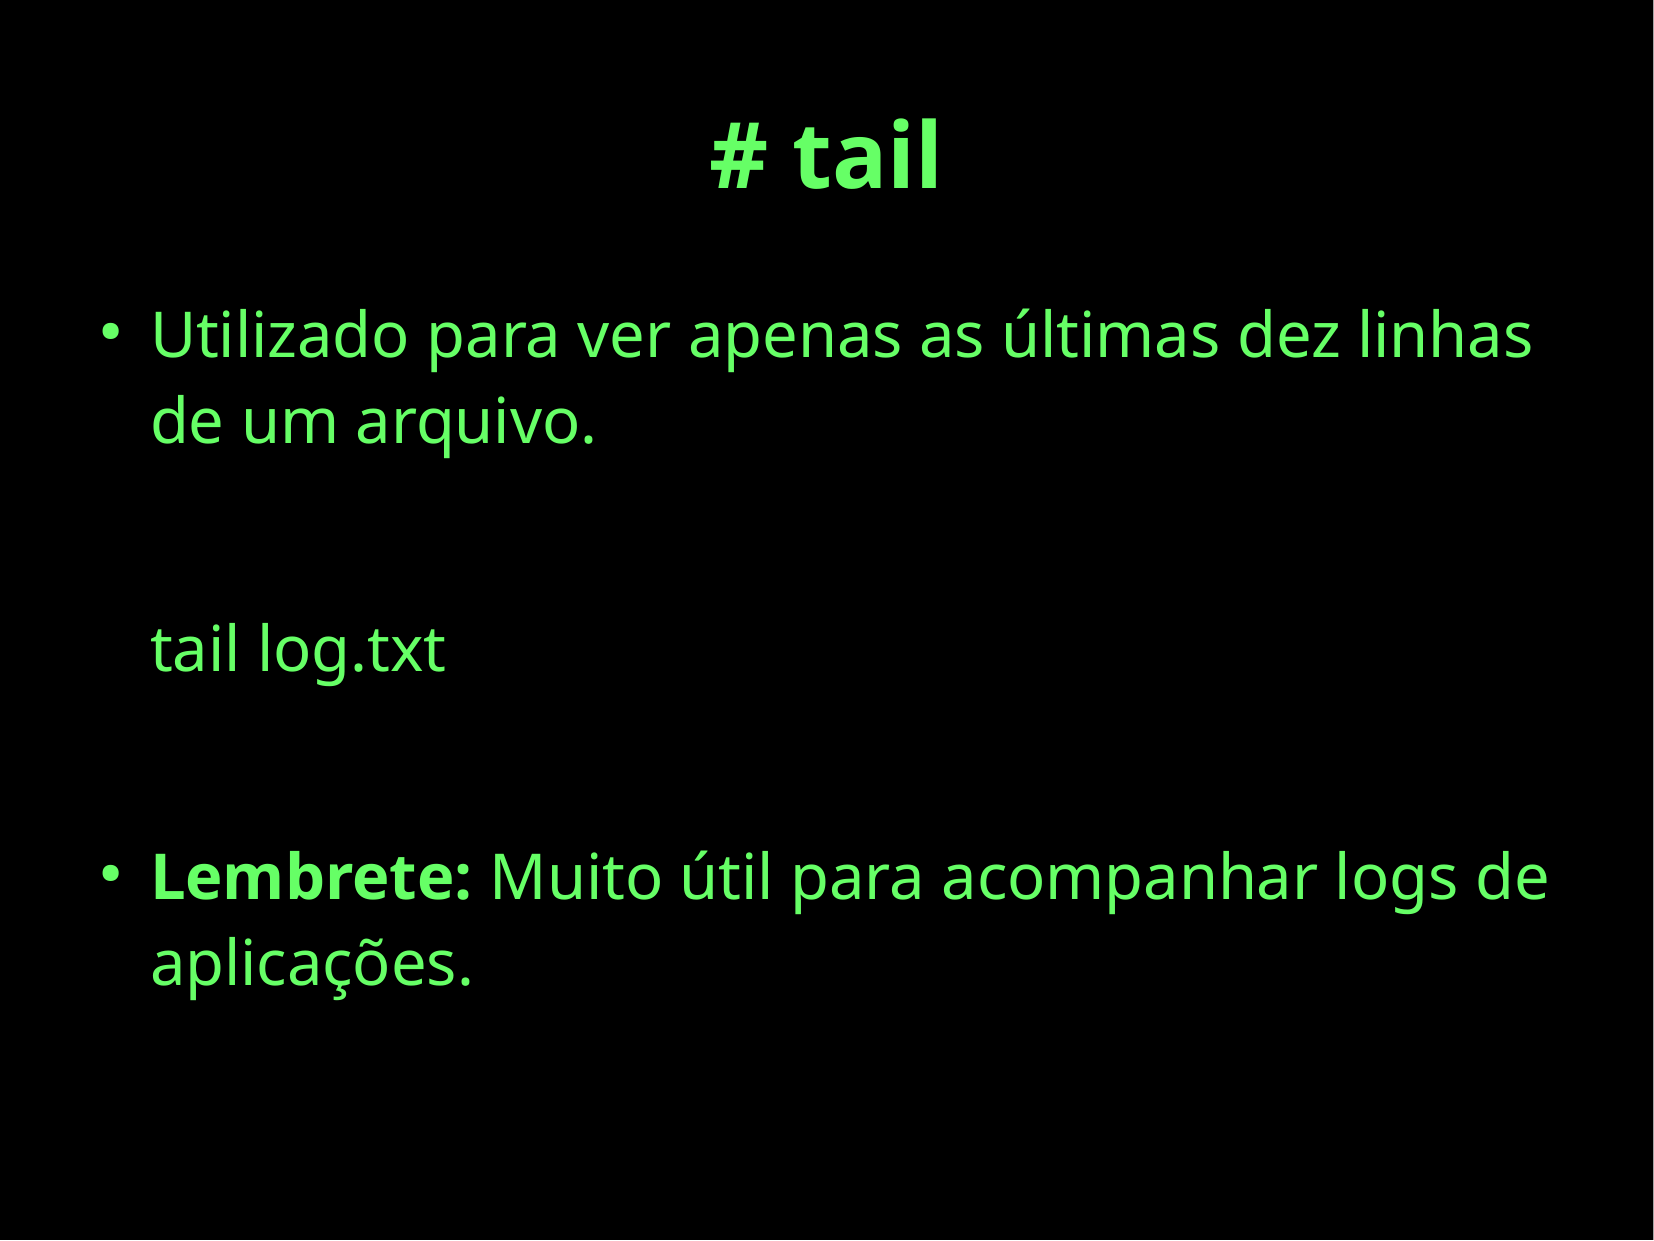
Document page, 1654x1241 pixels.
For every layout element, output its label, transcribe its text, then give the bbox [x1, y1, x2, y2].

title # tail [82, 49, 1571, 257]
list Utilizado para ver apenas as últimas dez linhas de um arquivo. tail log.txt Lembrete: Muito útil para acompanhar logs de aplicações. [82, 290, 1571, 1010]
